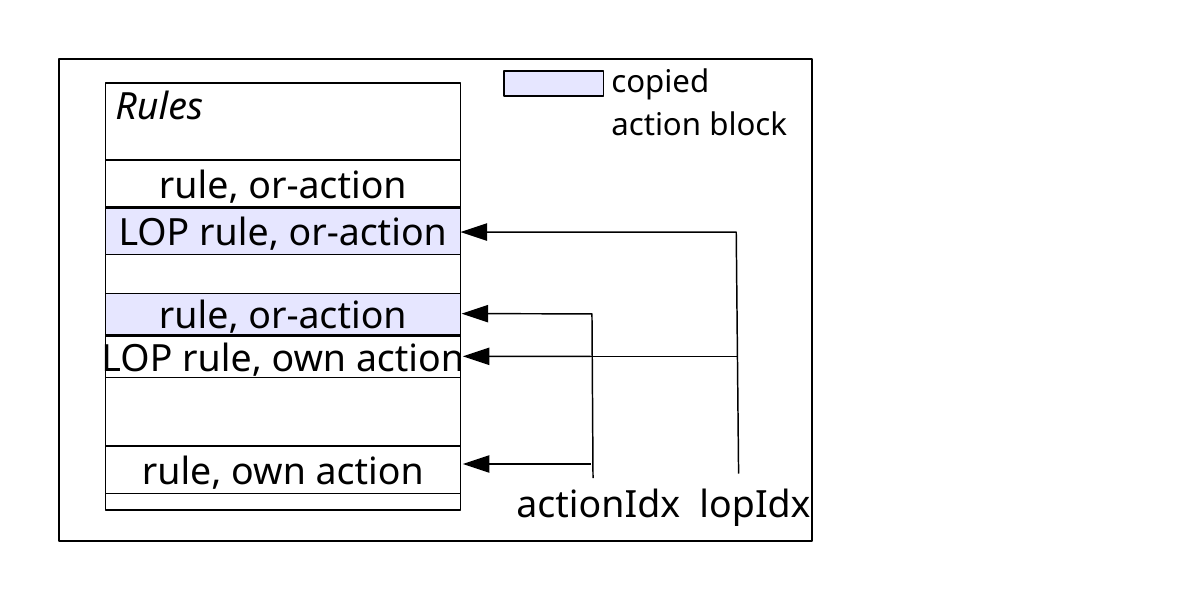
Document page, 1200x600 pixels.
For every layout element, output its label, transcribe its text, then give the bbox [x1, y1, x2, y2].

text_box rule, or-action [105, 293, 461, 336]
text_box copied action block [596, 52, 791, 143]
text_box LOP rule, own action [105, 336, 461, 378]
text_box Rules [100, 72, 214, 133]
text_box LOP rule, or-action [105, 209, 461, 255]
text_box rule, or-action [105, 159, 461, 209]
text_box actionIdx lopIdx [501, 470, 809, 531]
text_box [59, 59, 813, 541]
text_box rule, own action [105, 446, 461, 494]
